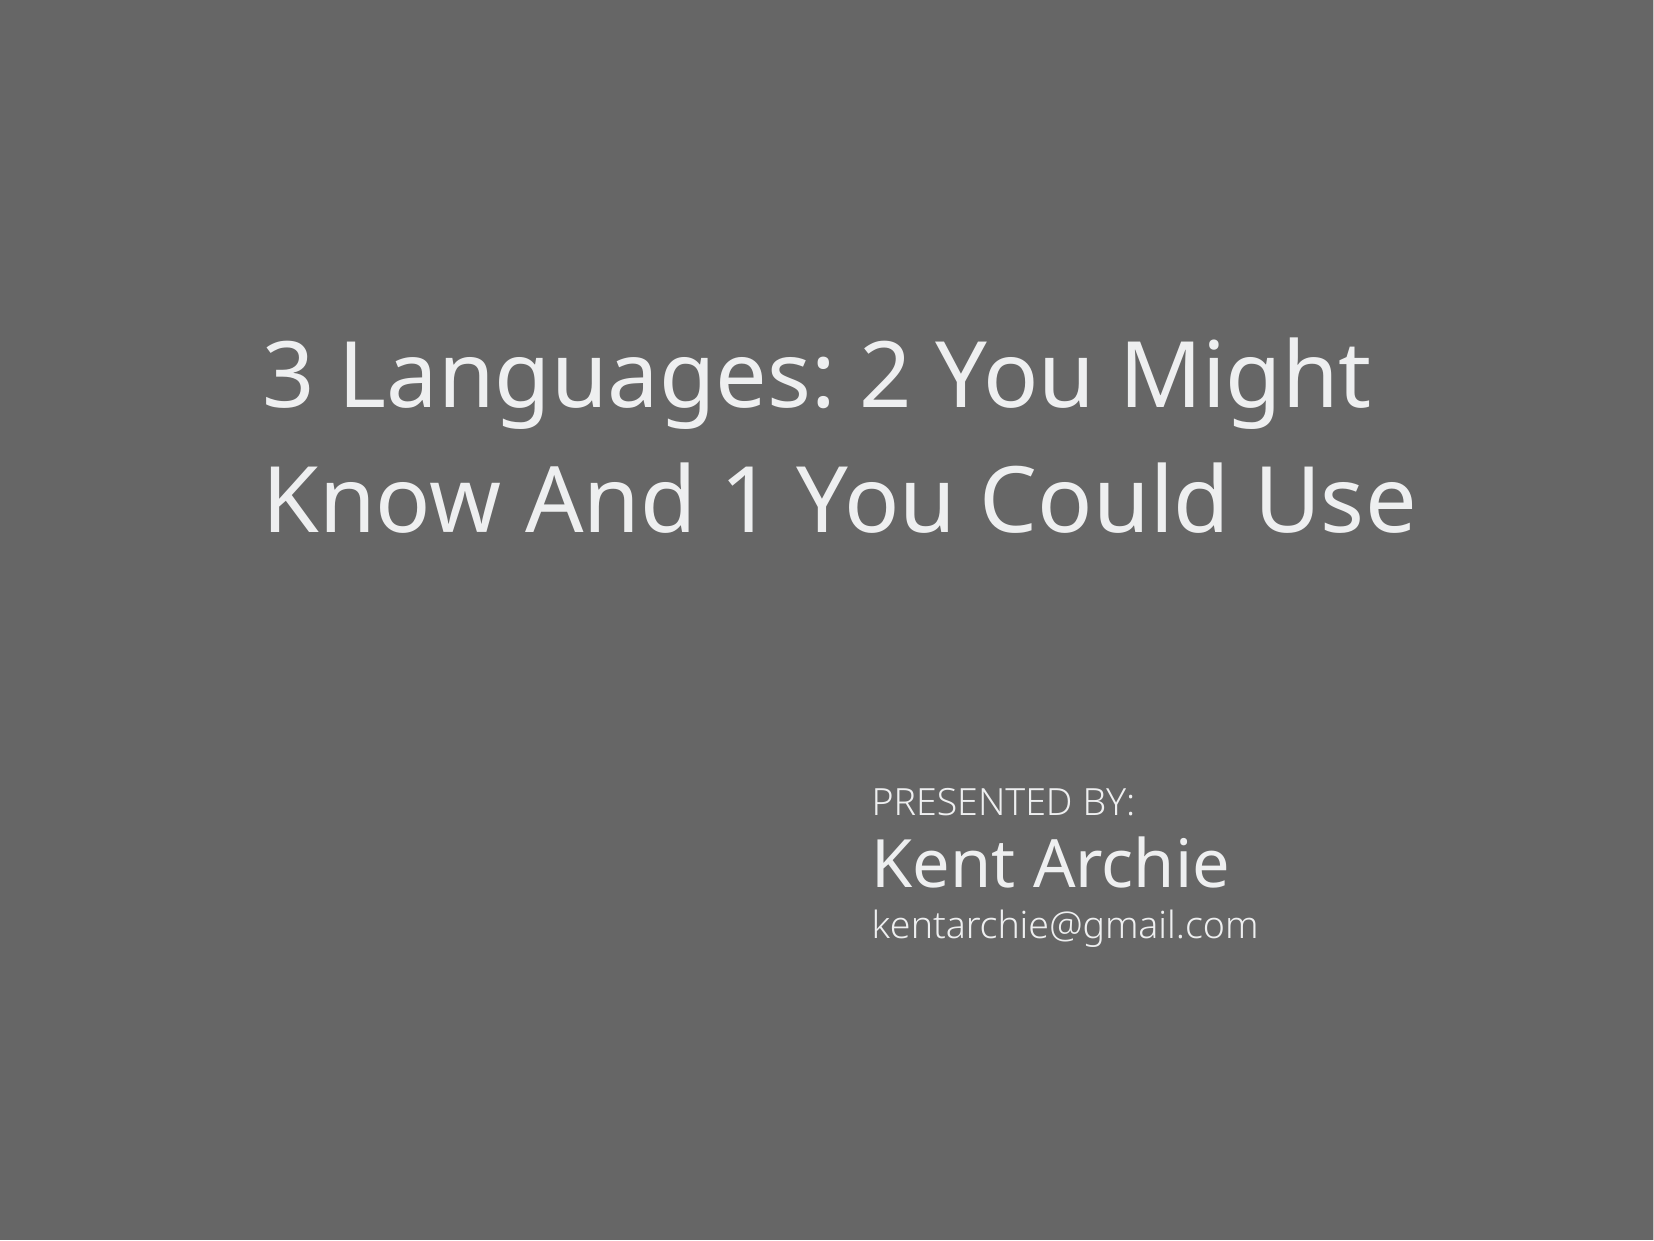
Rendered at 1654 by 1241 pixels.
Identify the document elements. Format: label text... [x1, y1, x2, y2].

text_box kentarchie@gmail.com [856, 891, 1607, 1007]
text_box Kent Archie [856, 827, 1608, 902]
text_box PRESENTED BY: [856, 768, 1613, 827]
title 3 Languages: 2 You Might Know And 1 You Could Use [262, 327, 1613, 542]
